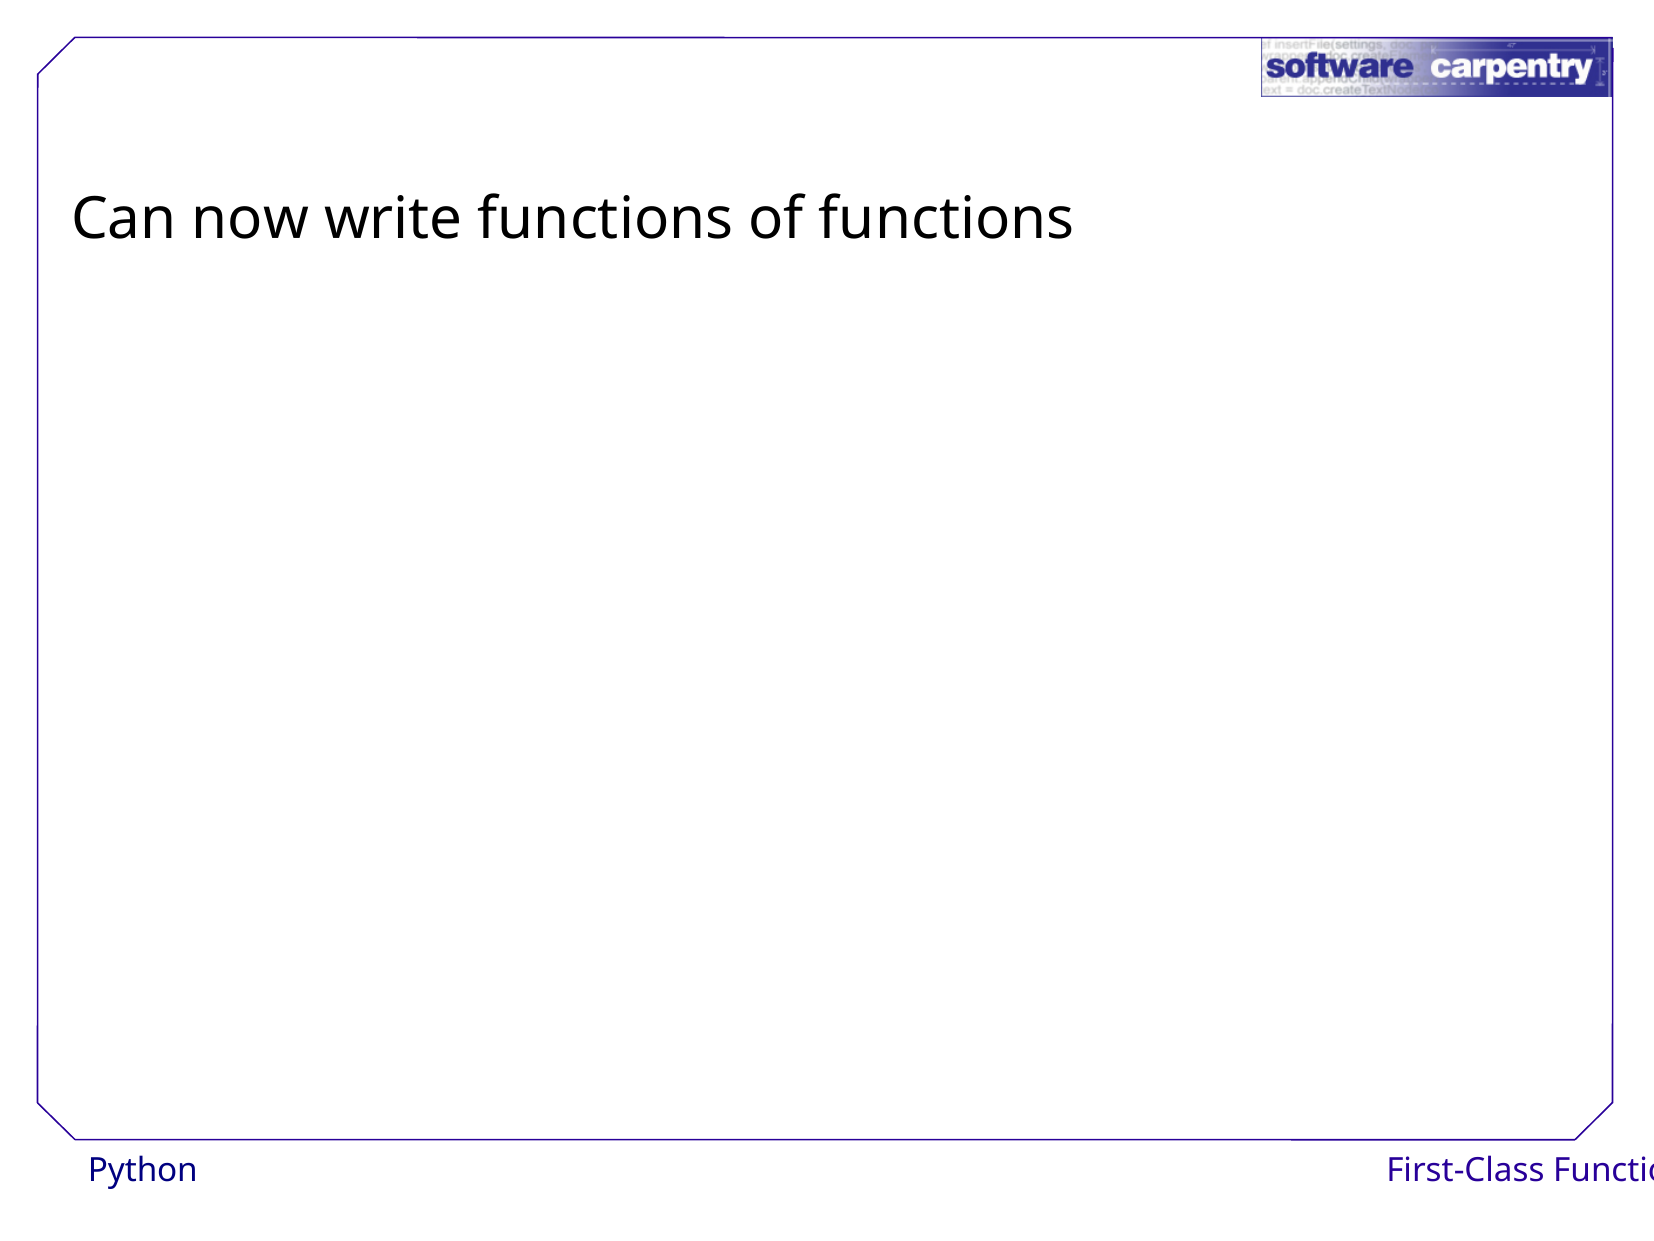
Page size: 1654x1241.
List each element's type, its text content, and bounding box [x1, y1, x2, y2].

picture [1261, 39, 1613, 97]
text_box Can now write functions of functions [56, 138, 1240, 259]
